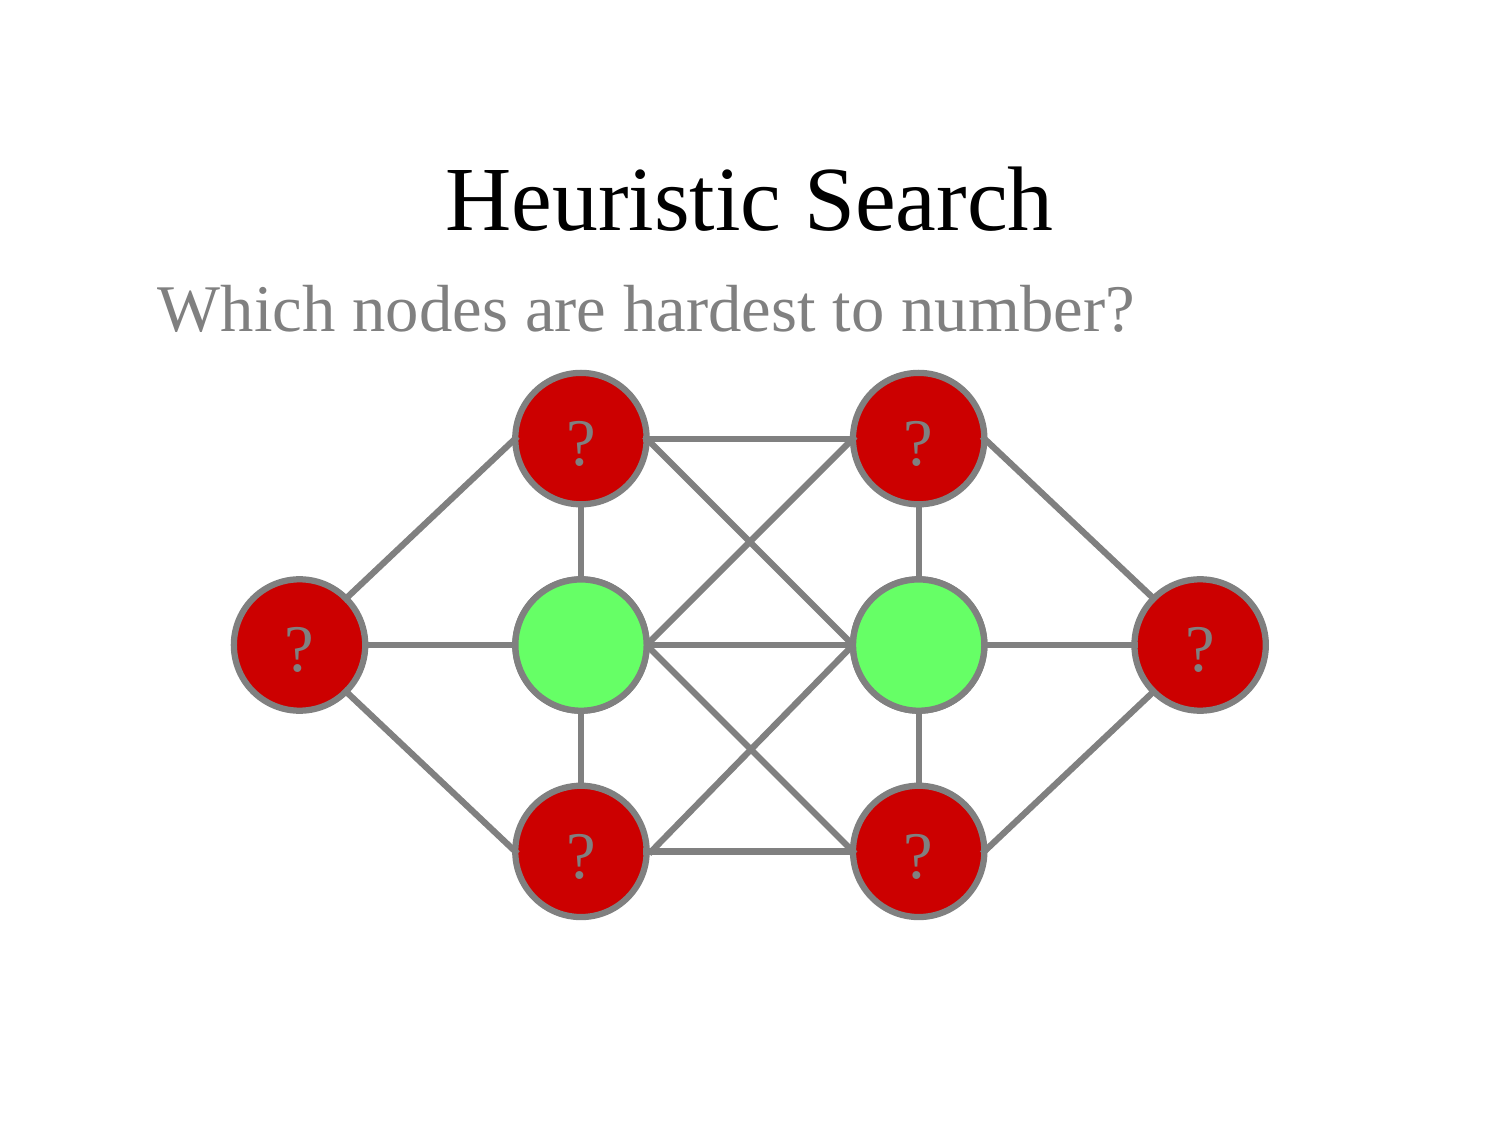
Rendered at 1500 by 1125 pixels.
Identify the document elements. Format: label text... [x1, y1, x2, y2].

text_box ? [853, 372, 985, 505]
text_box [515, 579, 647, 711]
title Heuristic Search [112, 99, 1388, 288]
text_box Which nodes are hardest to number? [142, 257, 1153, 353]
text_box ? [515, 372, 647, 505]
text_box ? [1134, 579, 1266, 711]
text_box [853, 579, 985, 711]
text_box ? [515, 785, 647, 918]
text_box ? [853, 785, 985, 918]
text_box ? [233, 579, 366, 711]
